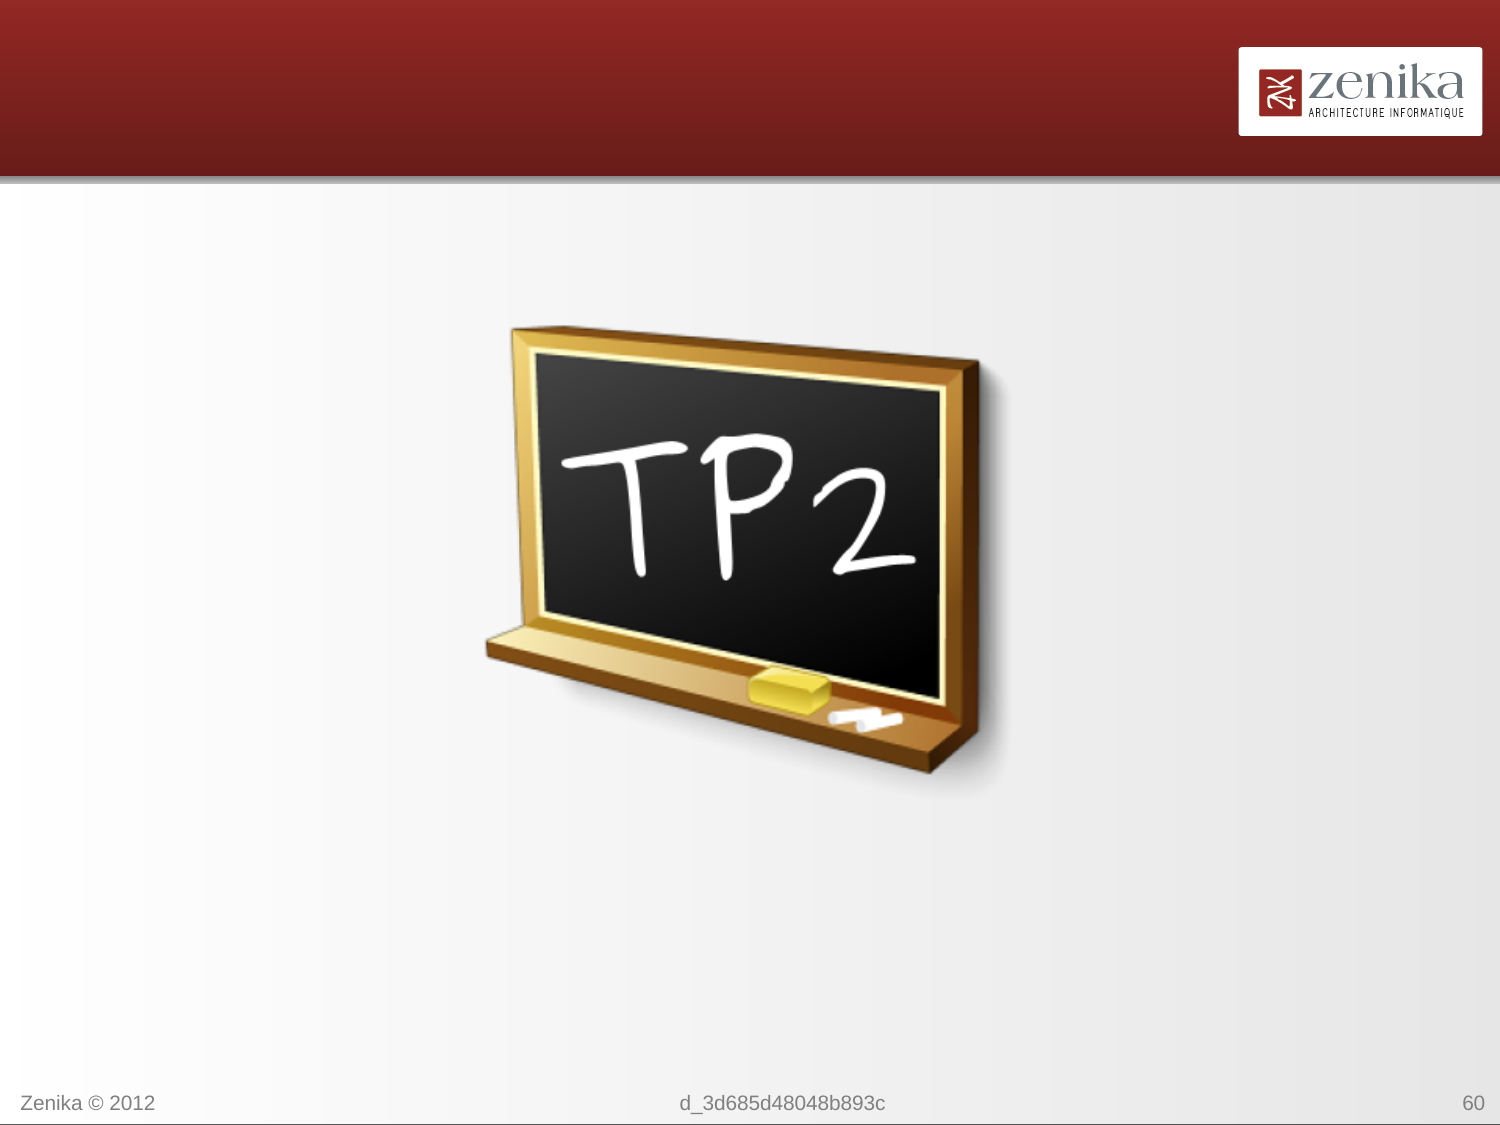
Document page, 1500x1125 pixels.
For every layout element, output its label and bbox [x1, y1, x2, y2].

picture [482, 293, 1015, 826]
picture [1257, 58, 1464, 125]
